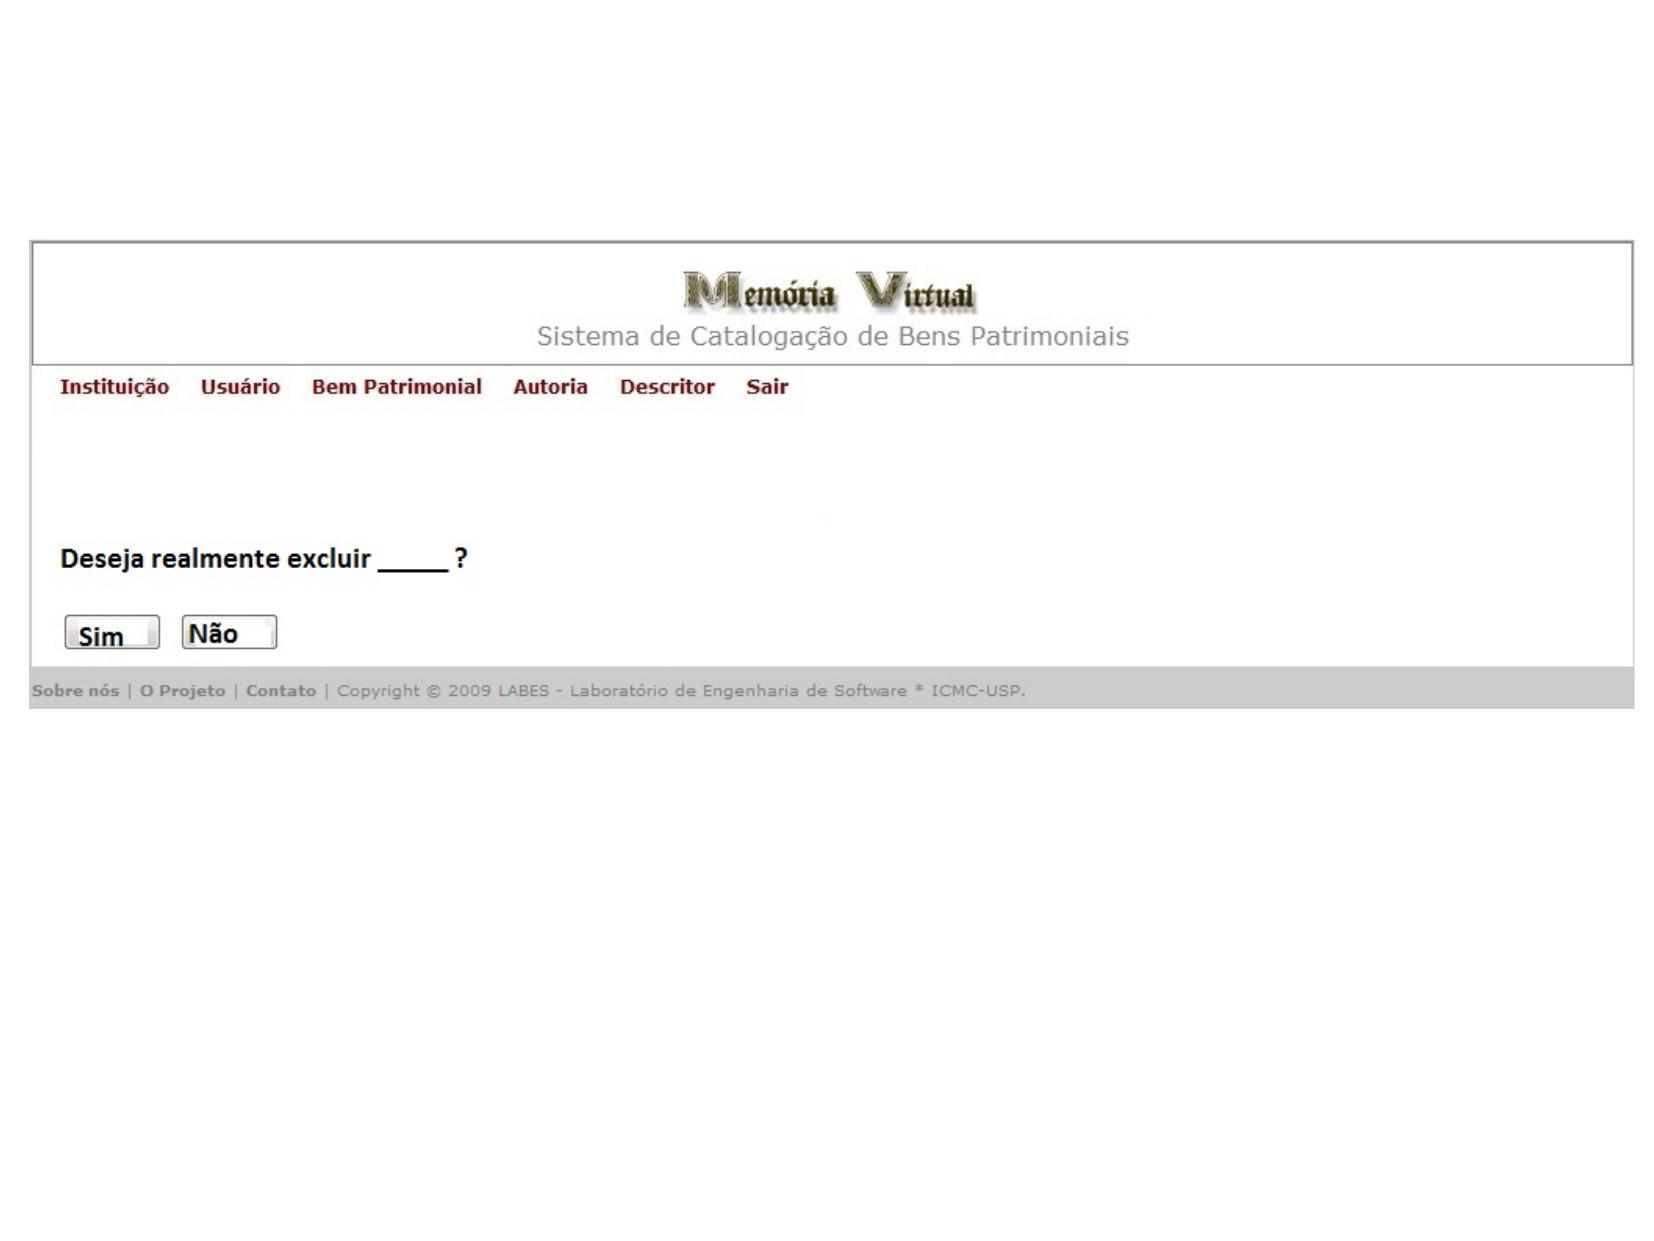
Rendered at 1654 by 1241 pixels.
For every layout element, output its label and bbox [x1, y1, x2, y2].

picture [29, 239, 1638, 709]
